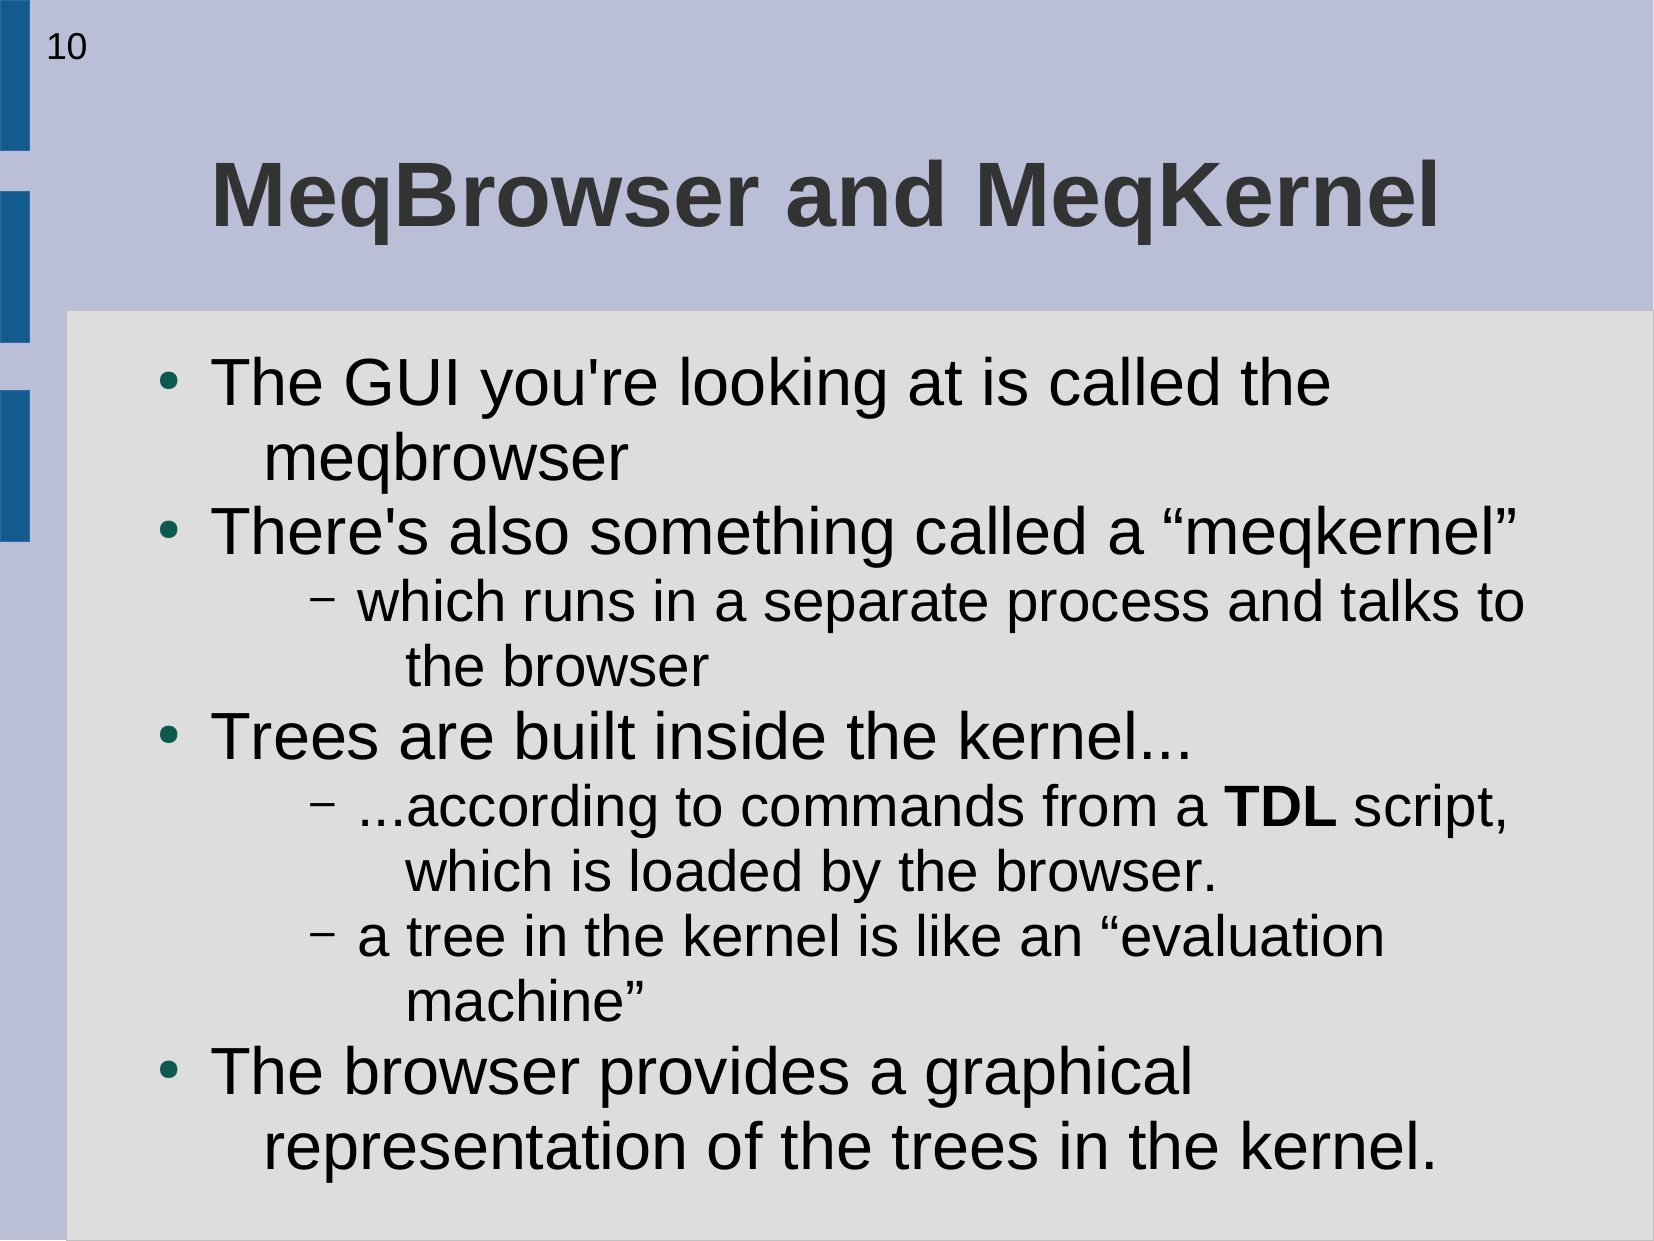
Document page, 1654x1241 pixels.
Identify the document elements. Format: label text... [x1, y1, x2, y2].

text_box <number> [69, 18, 194, 92]
list The GUI you're looking at is called the meqbrowser There's also something called a “meqkernel” which runs in a separate process and talks to the browser Trees are built inside the kernel... ...according to commands from a TDL script, which is loaded by the browser. a tree in the kernel is like an “evaluation machine” The browser provides a graphical representation of the trees in the kernel. [121, 344, 1534, 1184]
title MeqBrowser and MeqKernel [121, 91, 1534, 299]
